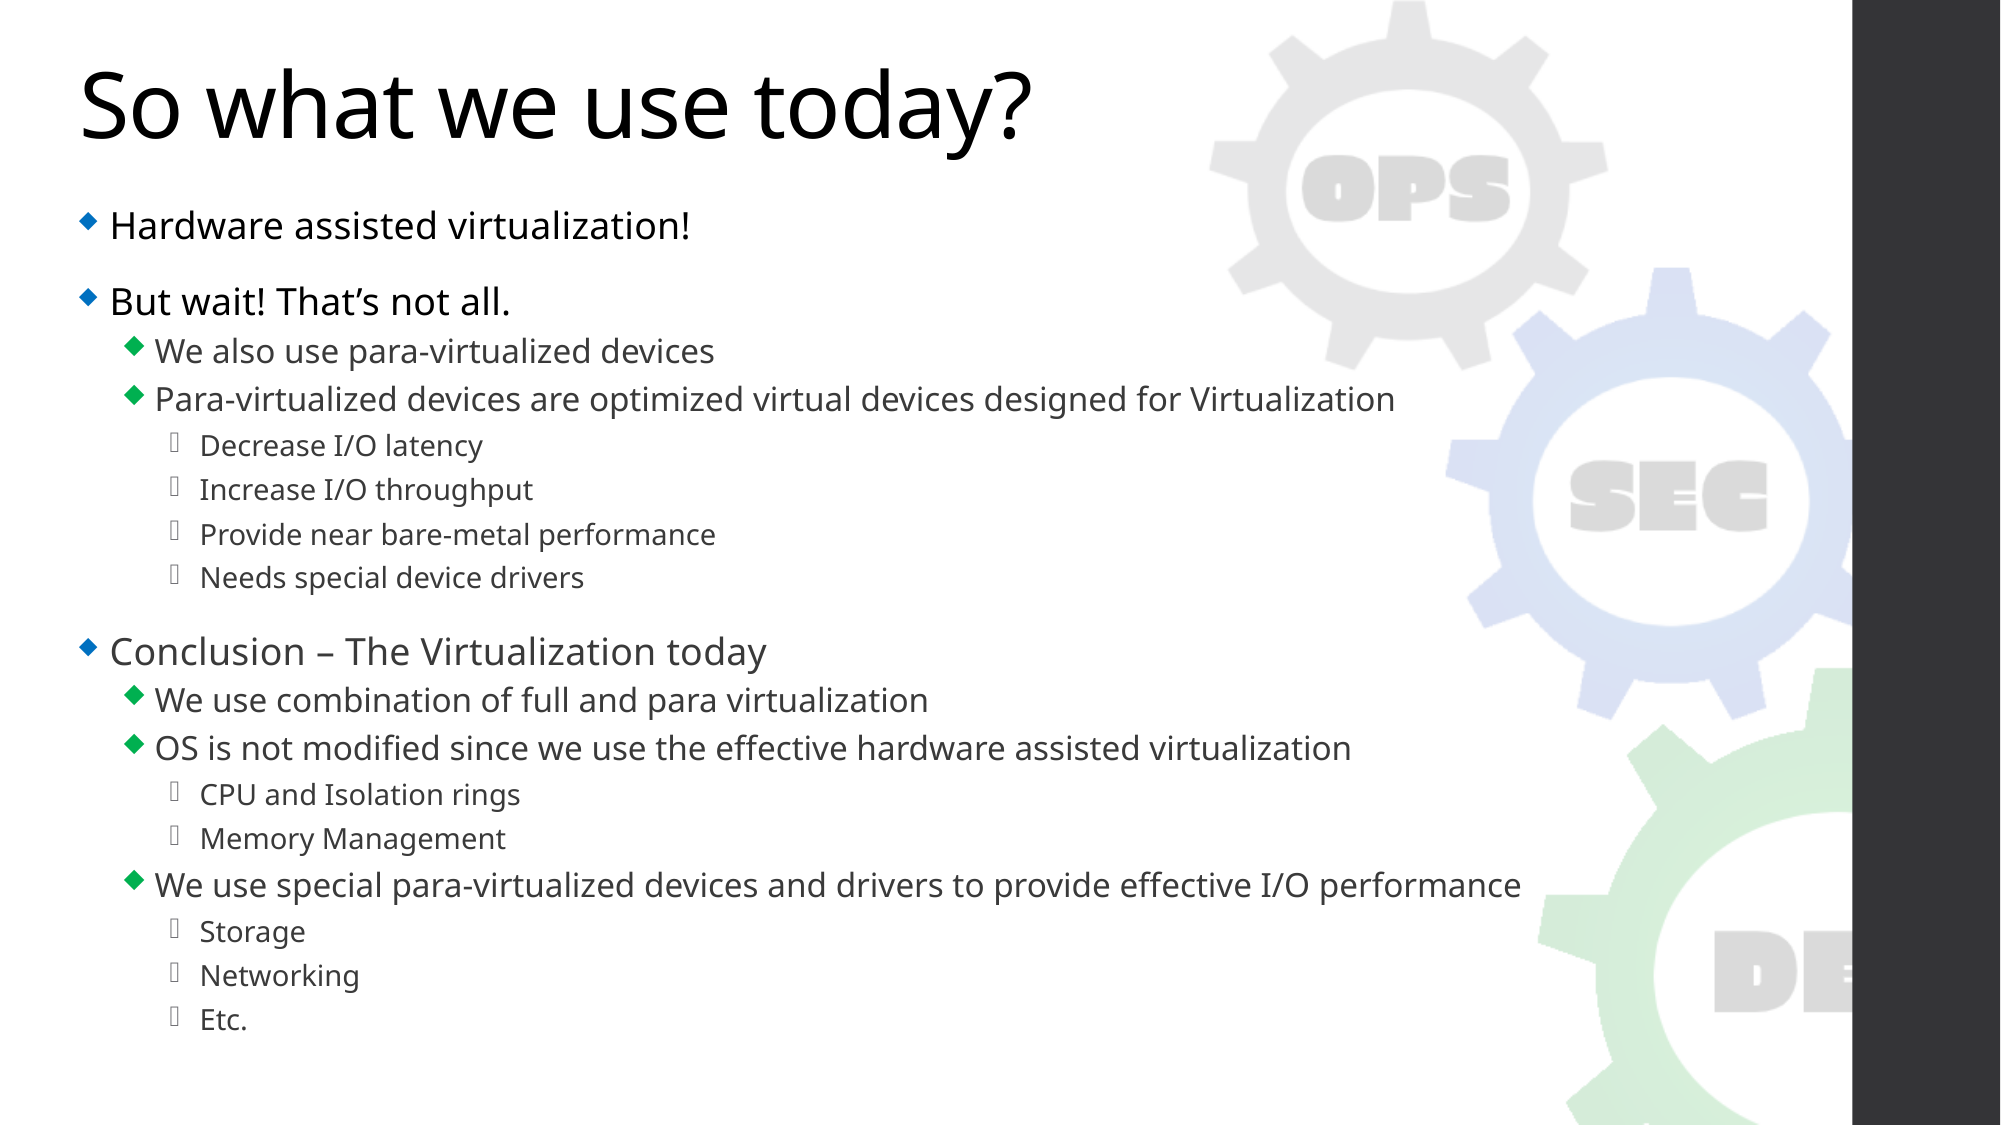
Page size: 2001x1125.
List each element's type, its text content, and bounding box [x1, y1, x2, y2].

title So what we use today? [64, 33, 1797, 166]
list Hardware assisted virtualization! But wait! That’s not all. We also use para-virtualized devices Para-virtualized devices are optimized virtual devices designed for Virtualization Decrease I/O latency Increase I/O throughput Provide near bare-metal performance Needs special device drivers Conclusion – The Virtualization today We use combination of full and para virtualization OS is not modified since we use the effective hardware assisted virtualization CPU and Isolation rings Memory Management We use special para-virtualized devices and drivers to provide effective I/O performance Storage Networking Etc. [64, 198, 1797, 1073]
